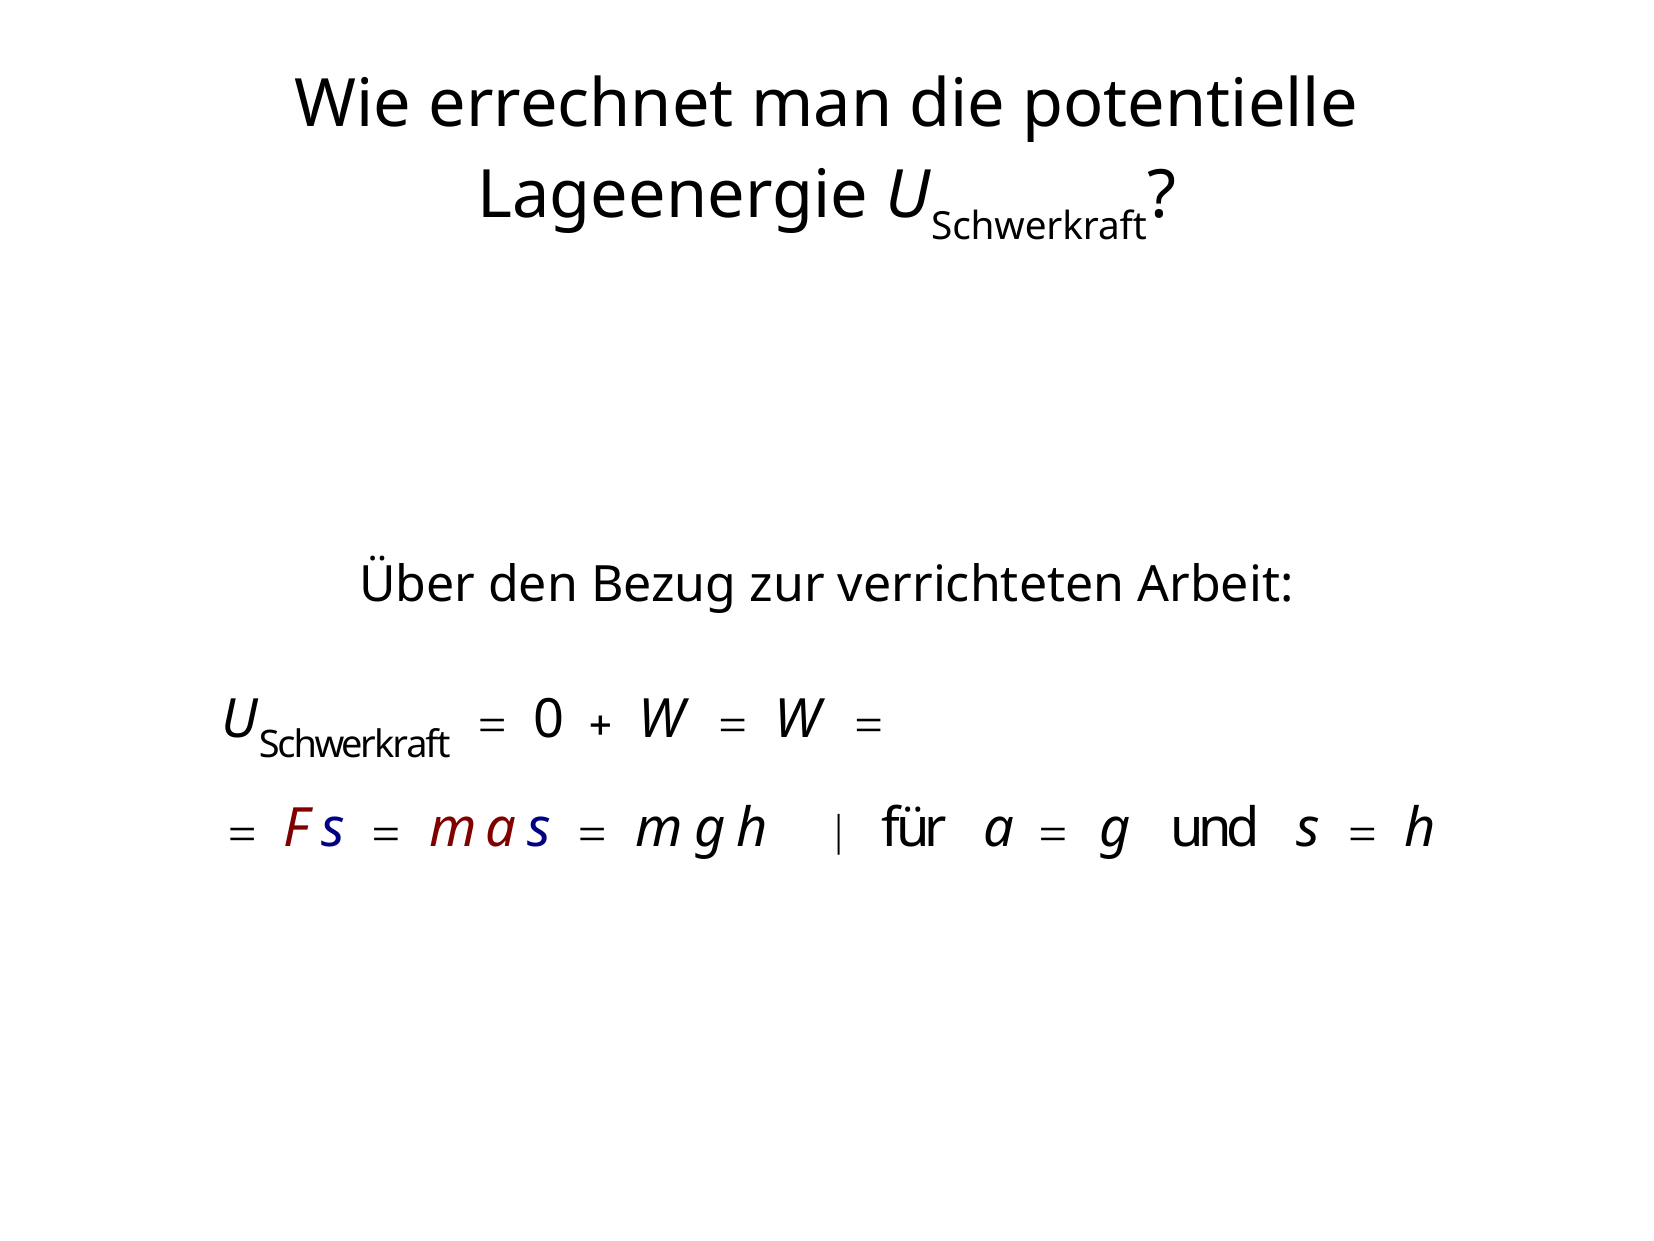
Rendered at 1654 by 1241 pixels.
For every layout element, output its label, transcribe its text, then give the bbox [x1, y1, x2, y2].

title Wie errechnet man die potentielle Lageenergie USchwerkraft? [82, 49, 1571, 257]
chart [215, 686, 1439, 862]
subtitle Über den Bezug zur verrichteten Arbeit: [82, 290, 1571, 1010]
